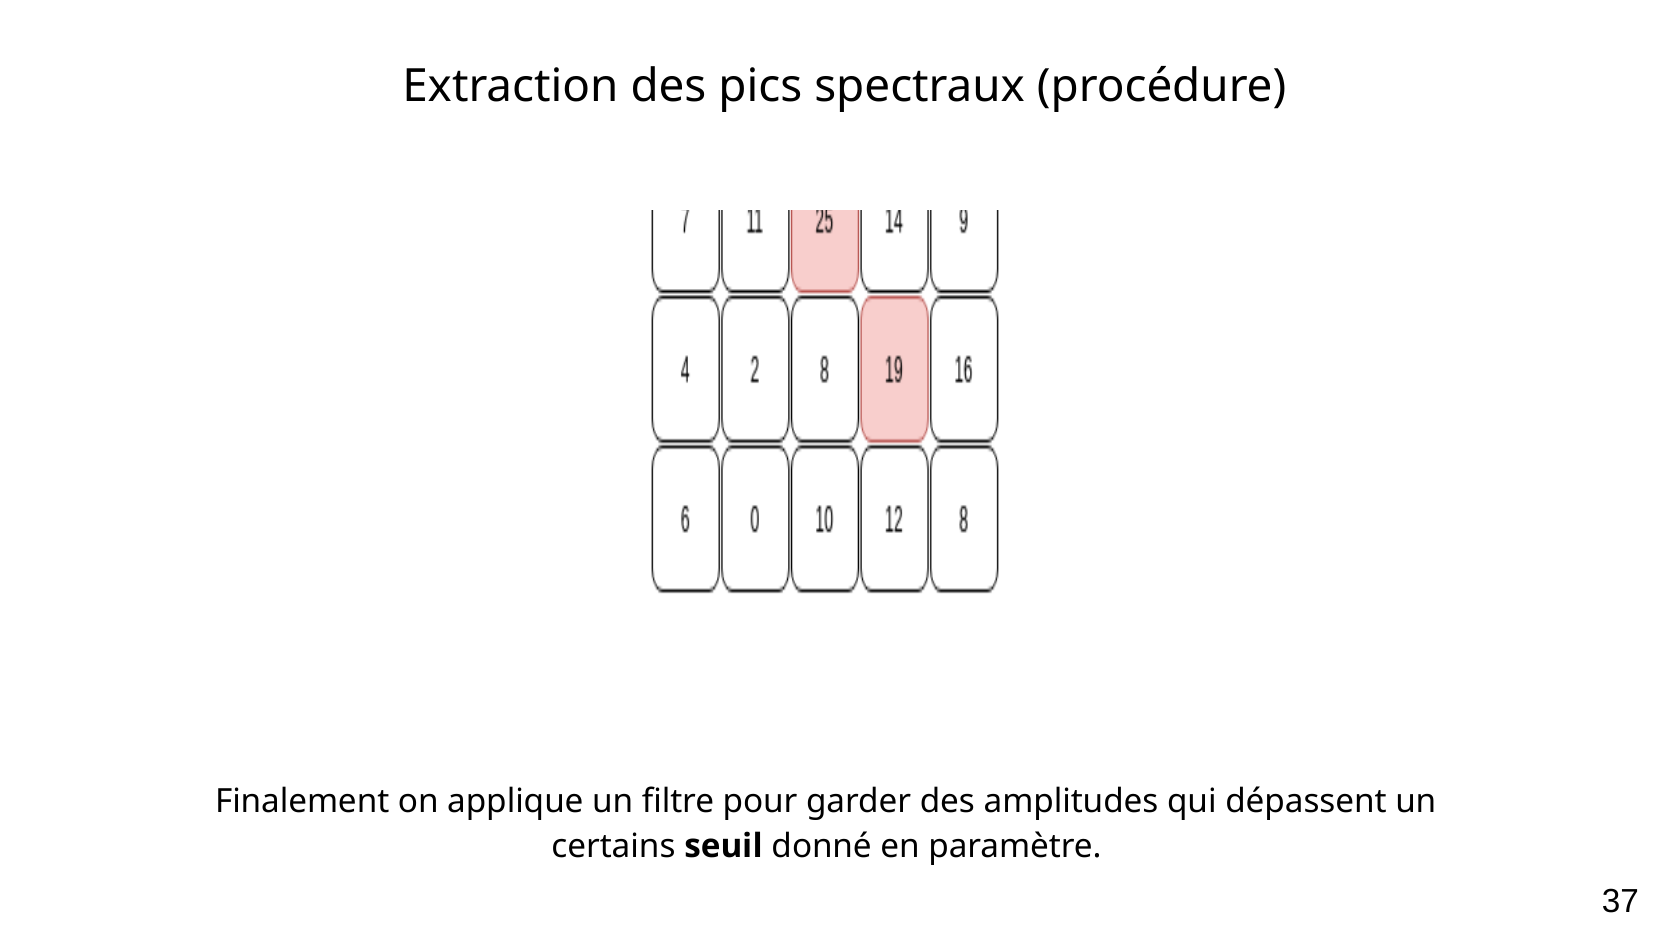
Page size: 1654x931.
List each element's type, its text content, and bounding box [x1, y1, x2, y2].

text_box Extraction des pics spectraux (procédure) [242, 45, 1411, 136]
text_box Finalement on applique un filtre pour garder des amplitudes qui dépassent un certains seuil donné en paramètre. [136, 769, 1517, 876]
picture [265, 210, 1388, 646]
text_box <number> [1024, 874, 1654, 931]
